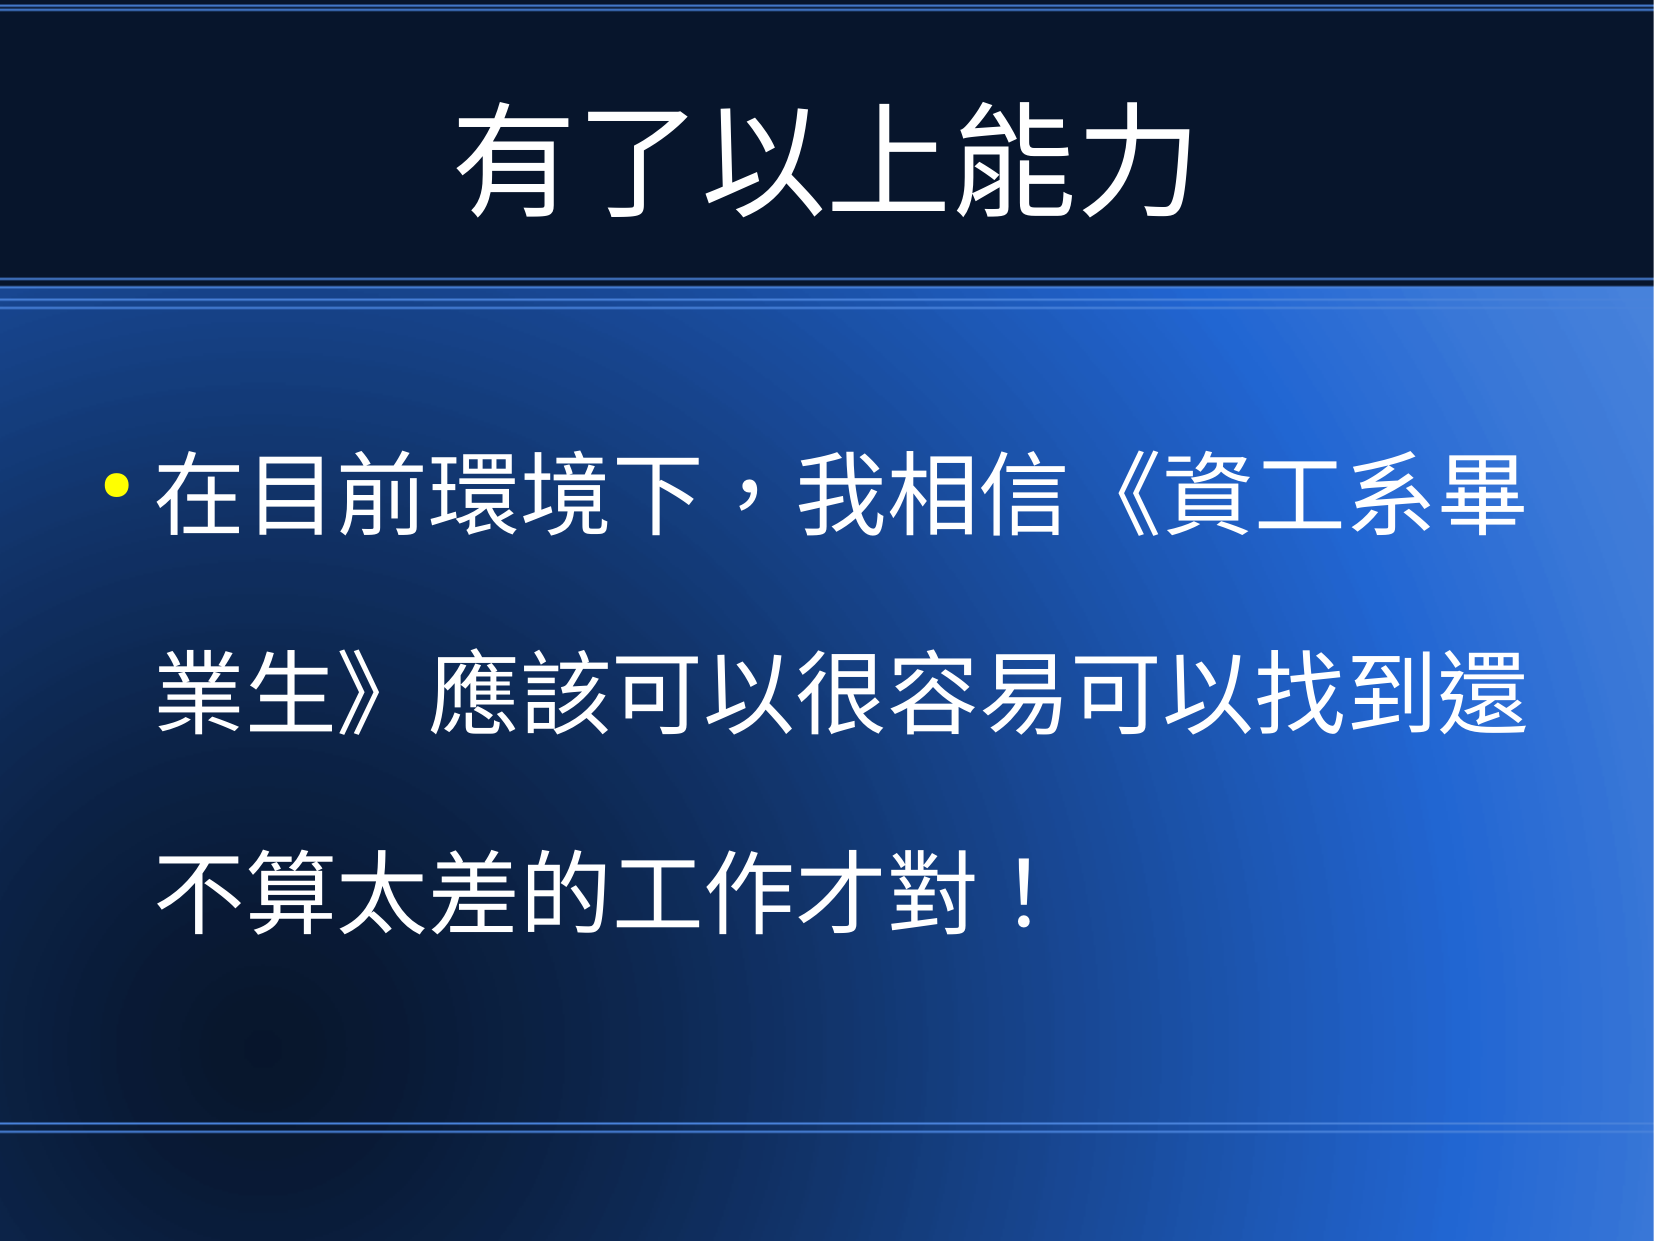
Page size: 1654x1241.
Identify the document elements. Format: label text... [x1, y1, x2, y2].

picture [0, 0, 1654, 1241]
title 有了以上能力 [82, 49, 1571, 257]
list 在目前環境下，我相信《資工系畢業生》應該可以很容易可以找到還不算太差的工作才對！ [82, 355, 1571, 1241]
